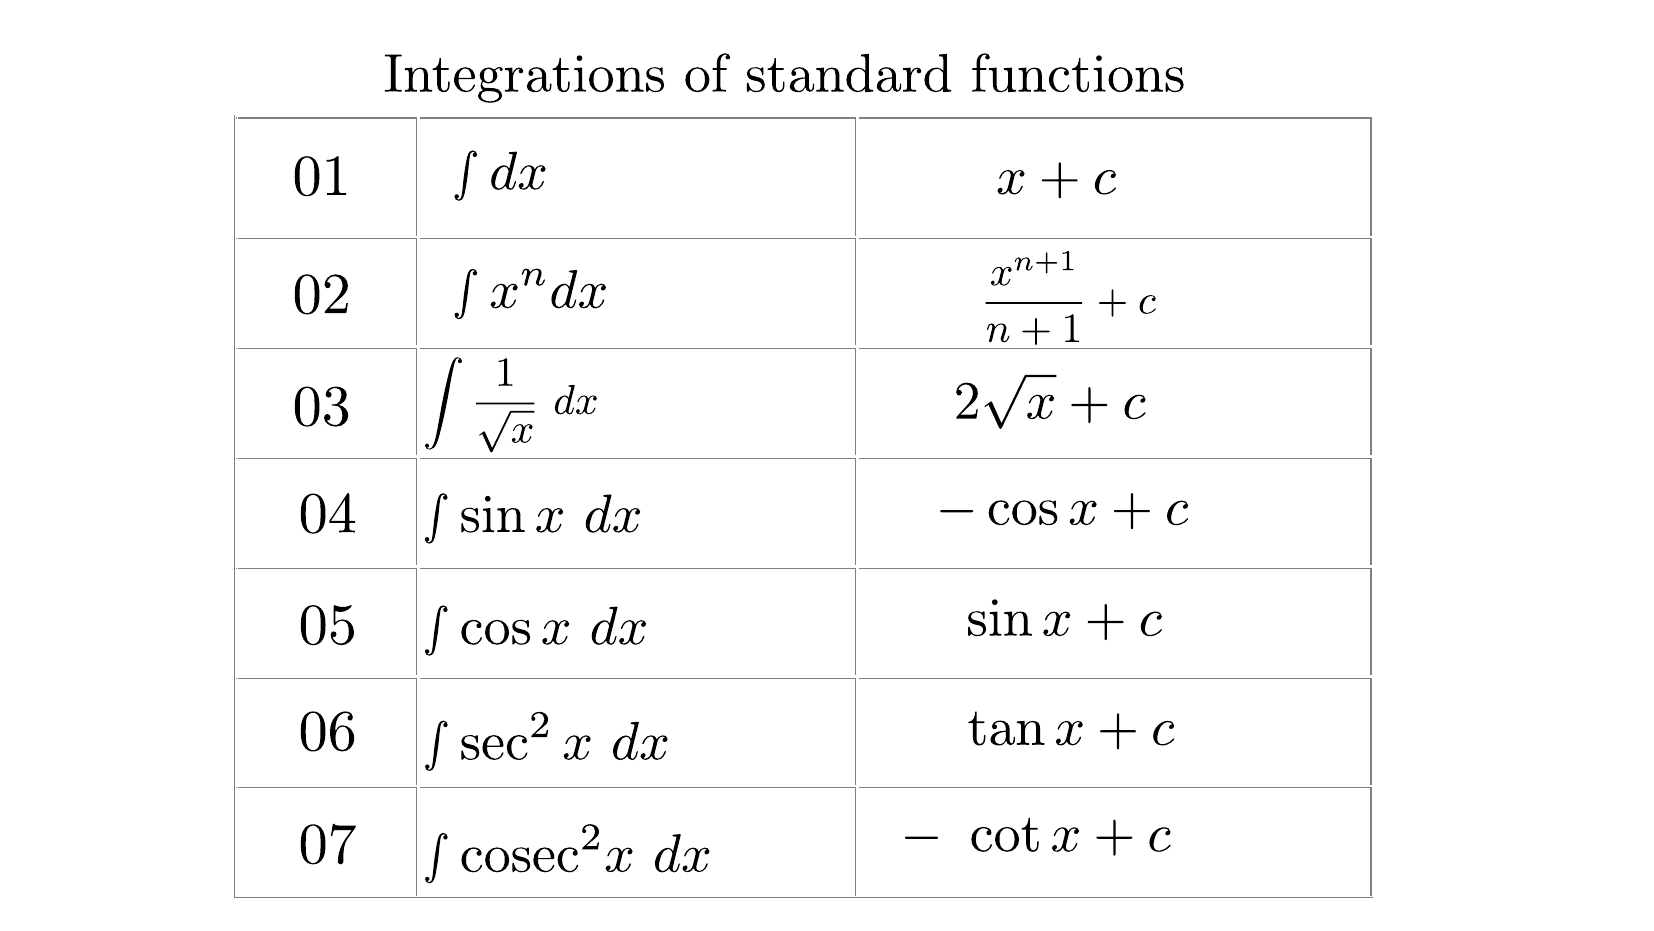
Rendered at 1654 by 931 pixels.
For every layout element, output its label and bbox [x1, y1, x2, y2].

text_box [424, 605, 647, 656]
title [47, 37, 1607, 910]
text_box [968, 711, 1175, 750]
text_box [294, 386, 349, 427]
table_cell [859, 569, 1370, 675]
text_box [300, 823, 356, 865]
table_cell [859, 788, 1370, 895]
table_cell [859, 459, 1370, 565]
table_cell [238, 459, 416, 565]
table_header [238, 119, 416, 236]
table_cell [420, 239, 855, 345]
text_box [300, 711, 355, 752]
table_header [859, 119, 1370, 236]
table_cell [238, 349, 416, 455]
text_box [454, 268, 607, 320]
table_cell [238, 679, 416, 785]
text_box [294, 156, 347, 197]
table_cell [859, 239, 1370, 345]
table_cell [420, 679, 855, 785]
text_box [938, 493, 1189, 530]
text_box [300, 492, 356, 534]
table_cell [238, 788, 416, 895]
text_box [454, 150, 546, 201]
table_header [420, 119, 855, 236]
text_box [956, 374, 1146, 429]
table_cell [859, 349, 1370, 455]
text_box [424, 357, 597, 453]
table_cell [420, 788, 855, 895]
table_cell [238, 239, 416, 345]
table_cell [420, 349, 855, 455]
text_box [968, 599, 1162, 641]
text_box [424, 824, 710, 884]
text_box [294, 274, 348, 315]
text_box [424, 493, 641, 544]
text_box [300, 605, 354, 646]
table_cell [420, 569, 855, 675]
text_box [384, 53, 1184, 103]
text_box [903, 817, 1171, 856]
table_cell [238, 569, 416, 675]
table_cell [420, 459, 855, 565]
text_box [985, 250, 1156, 346]
text_box [424, 711, 668, 771]
table_cell [859, 679, 1370, 785]
text_box [997, 162, 1117, 199]
